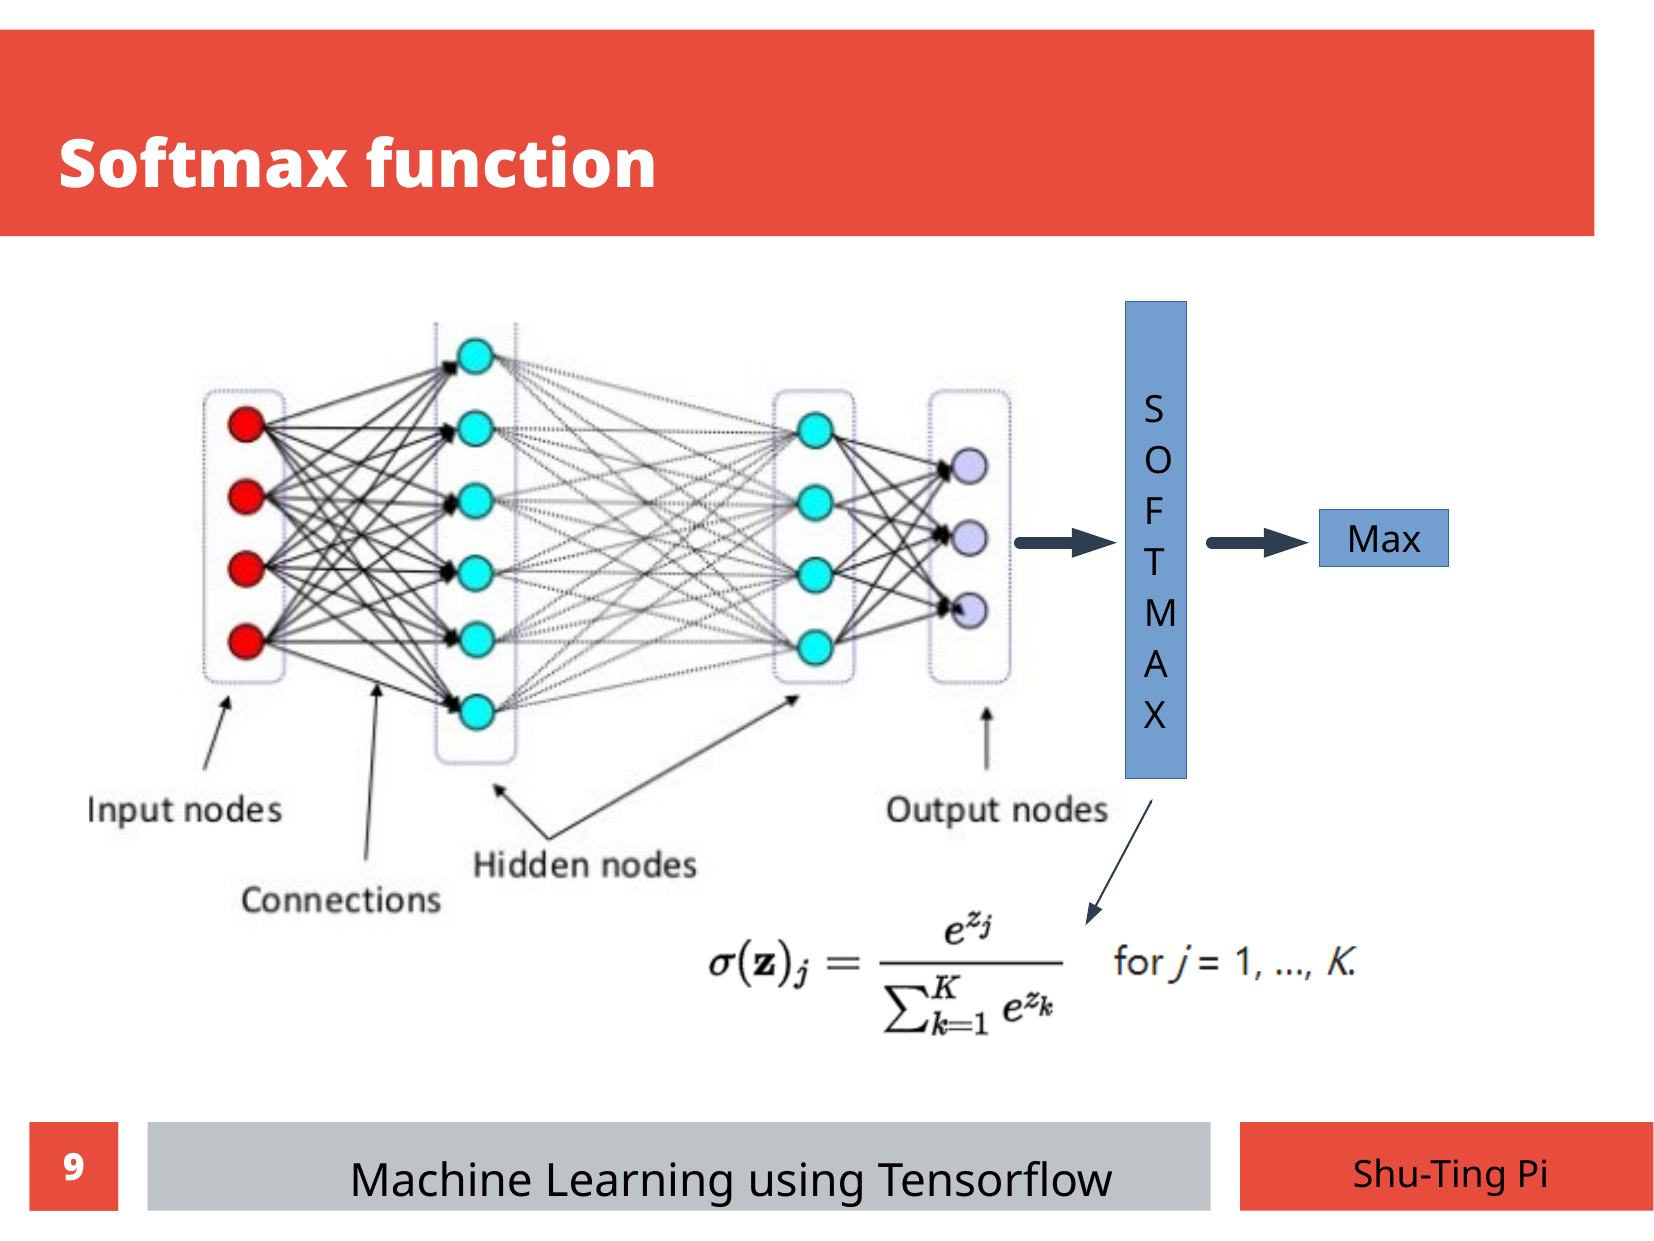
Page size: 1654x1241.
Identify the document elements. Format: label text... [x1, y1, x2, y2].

text_box Shu-Ting Pi [1338, 1140, 1573, 1203]
title Softmax function [59, 59, 1595, 207]
text_box S O F T M A X [1128, 323, 1186, 765]
text_box [1125, 301, 1187, 779]
text_box Max [1319, 509, 1449, 567]
text_box Machine Learning using Tensorflow [334, 1139, 1220, 1241]
picture [89, 322, 1375, 1068]
